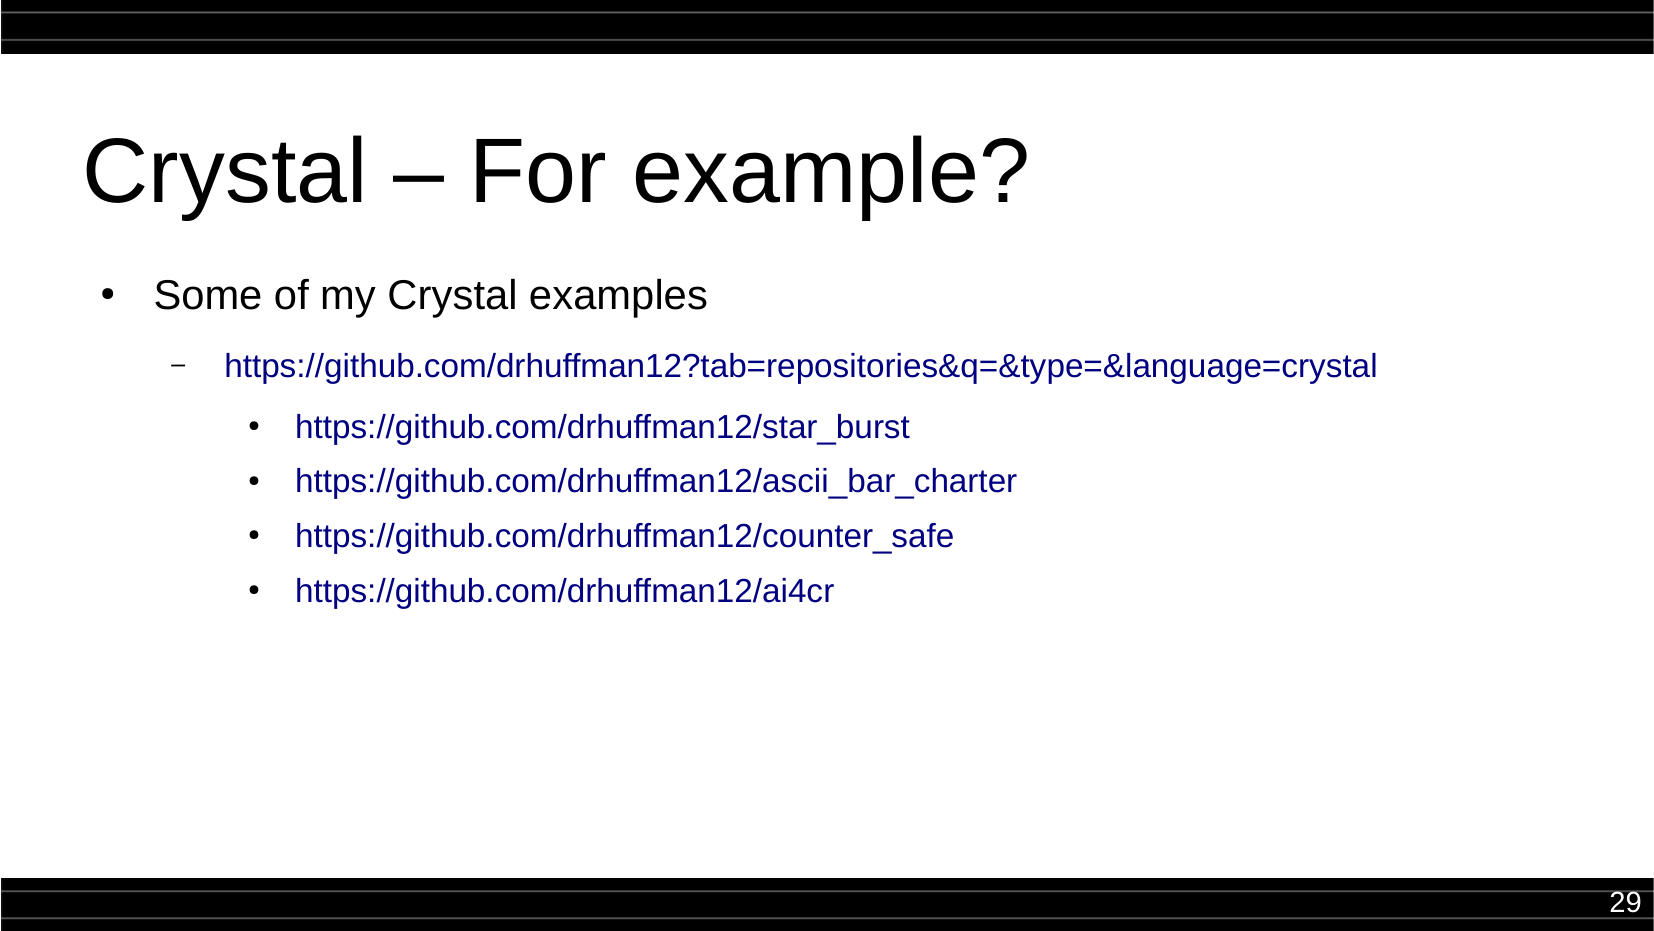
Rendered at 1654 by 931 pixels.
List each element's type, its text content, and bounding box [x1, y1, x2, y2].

picture [1, 0, 1654, 54]
list Some of my Crystal examples https://github.com/drhuffman12?tab=repositories&q=&type=&language=crystal https://github.com/drhuffman12/star_burst https://github.com/drhuffman12/ascii_bar_charter https://github.com/drhuffman12/counter_safe https://github.com/drhuffman12/ai4cr [82, 271, 1571, 851]
title Crystal – For example? [82, 92, 1571, 249]
picture [1, 878, 1654, 931]
